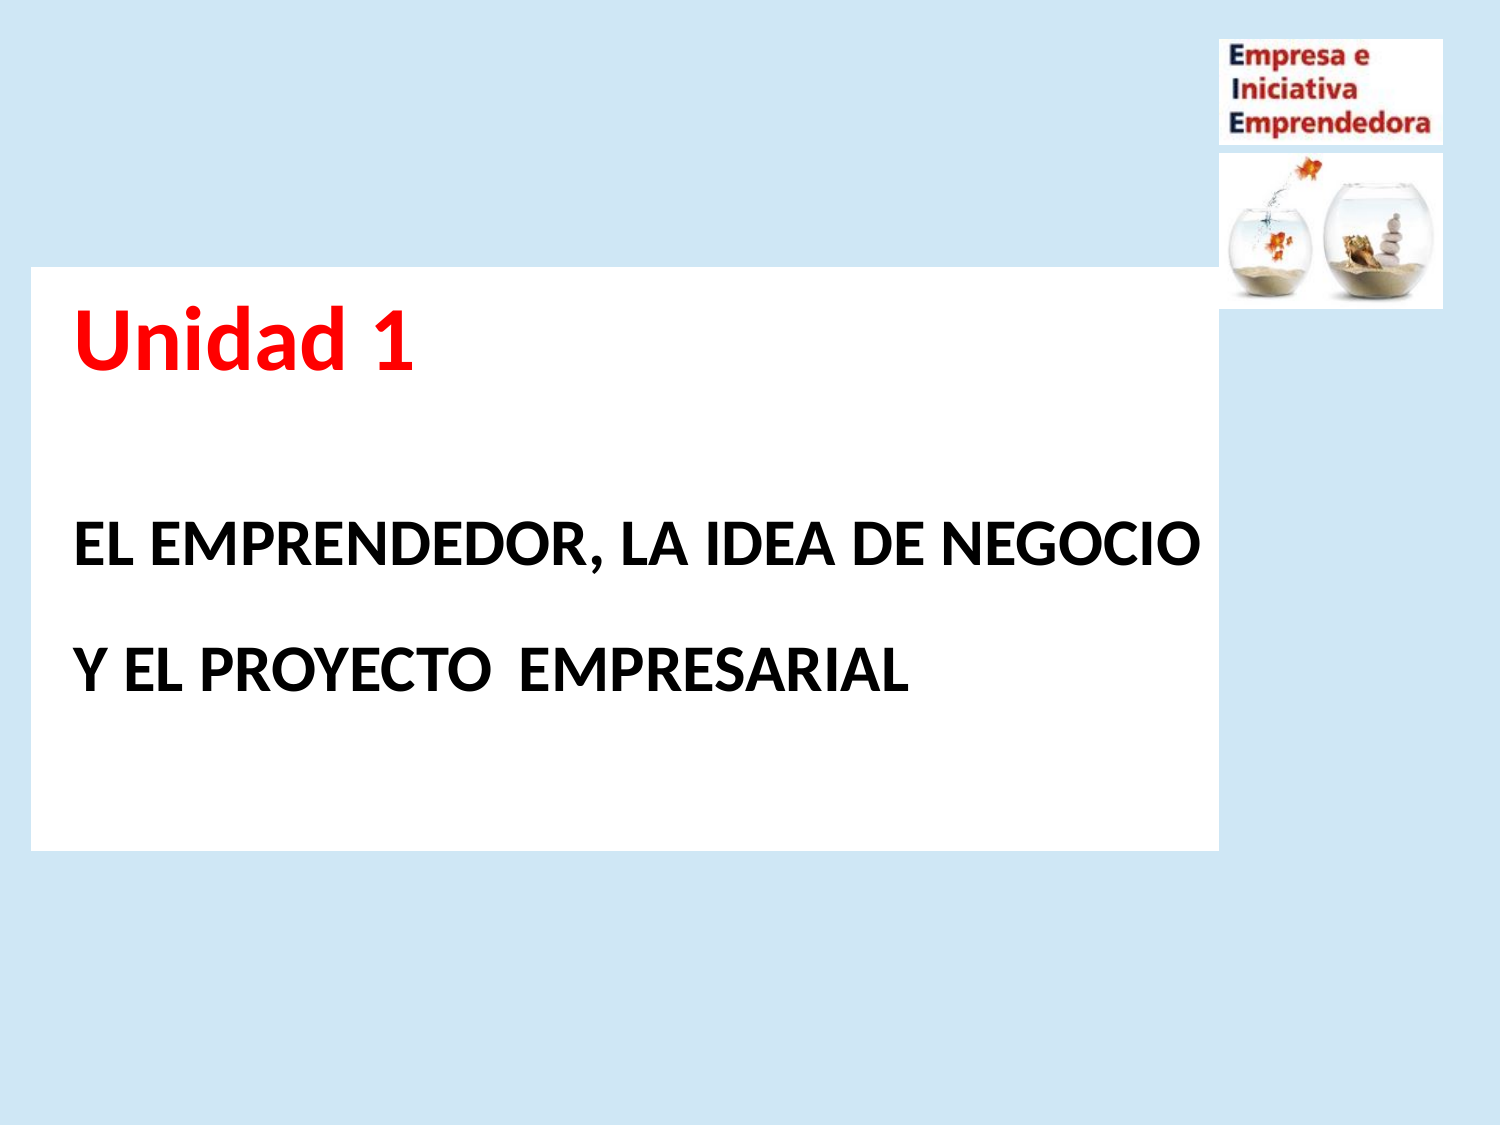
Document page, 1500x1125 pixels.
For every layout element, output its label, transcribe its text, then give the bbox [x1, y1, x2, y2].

text_box Unidad 1 EL EMPRENDEDOR, LA IDEA DE NEGOCIO Y EL PROYECTO EMPRESARIAL [59, 271, 1229, 722]
picture [31, 153, 1443, 851]
picture [1219, 39, 1443, 145]
